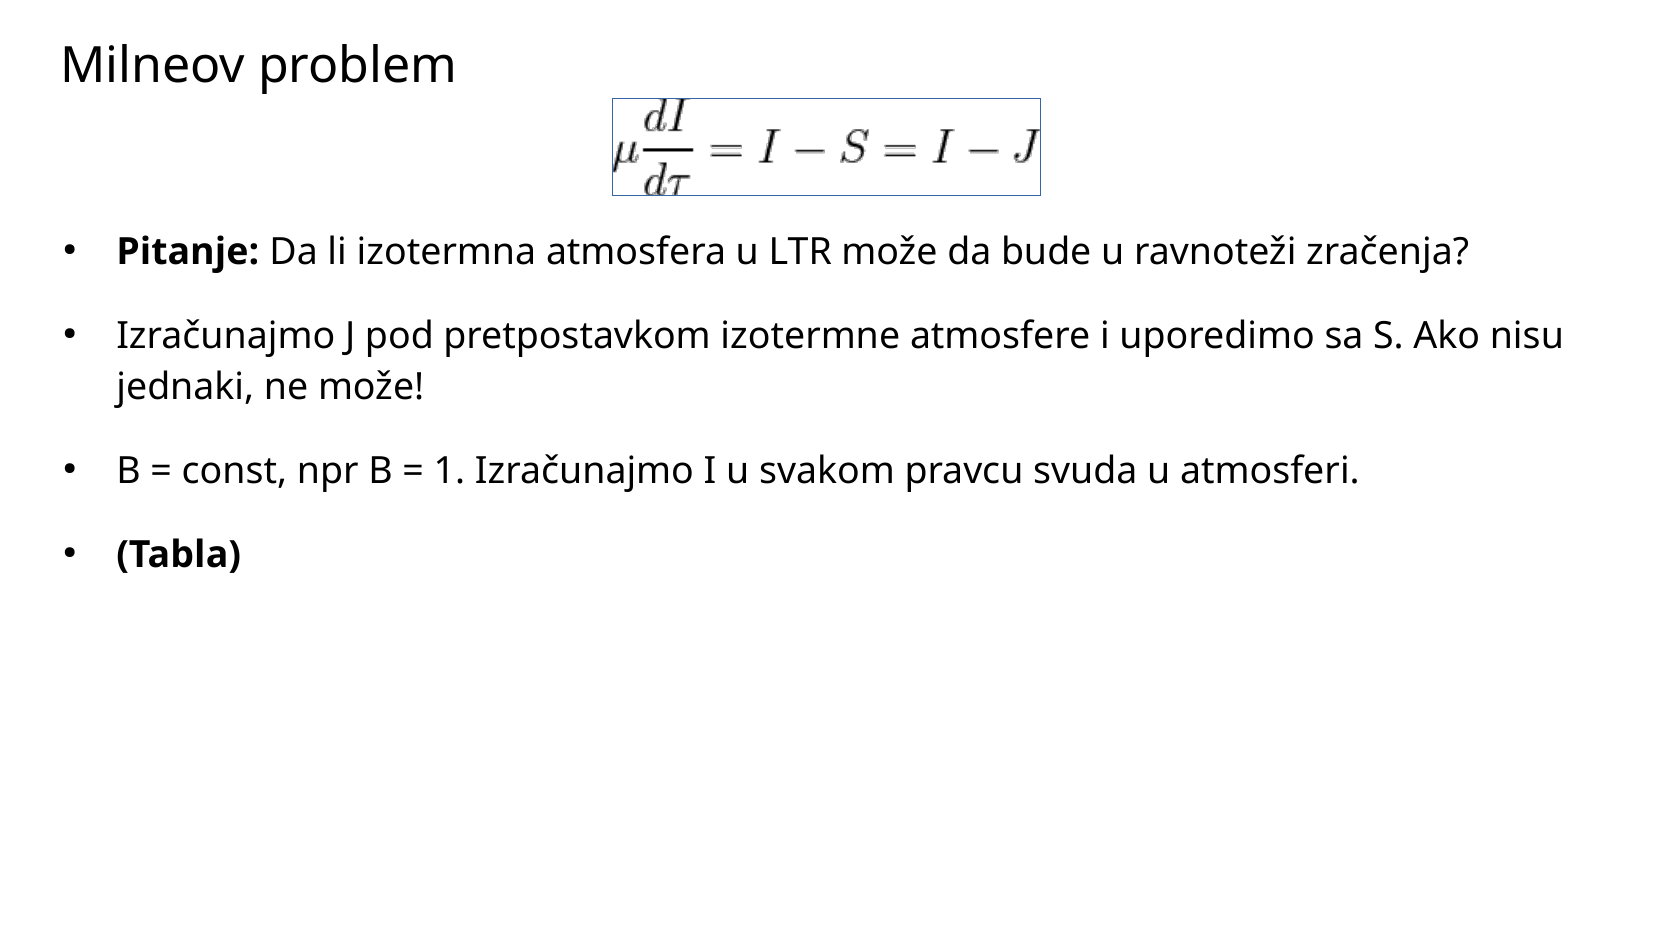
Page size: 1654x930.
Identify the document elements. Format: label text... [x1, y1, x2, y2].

picture [612, 98, 1041, 196]
title Milneov problem [59, 13, 1648, 113]
list Pitanje: Da li izotermna atmosfera u LTR može da bude u ravnoteži zračenja? Izračunajmo J pod pretpostavkom izotermne atmosfere i uporedimo sa S. Ako nisu jednaki, ne može! B = const, npr B = 1. Izračunajmo I u svakom pravcu svuda u atmosferi. (Tabla) [45, 225, 1635, 880]
